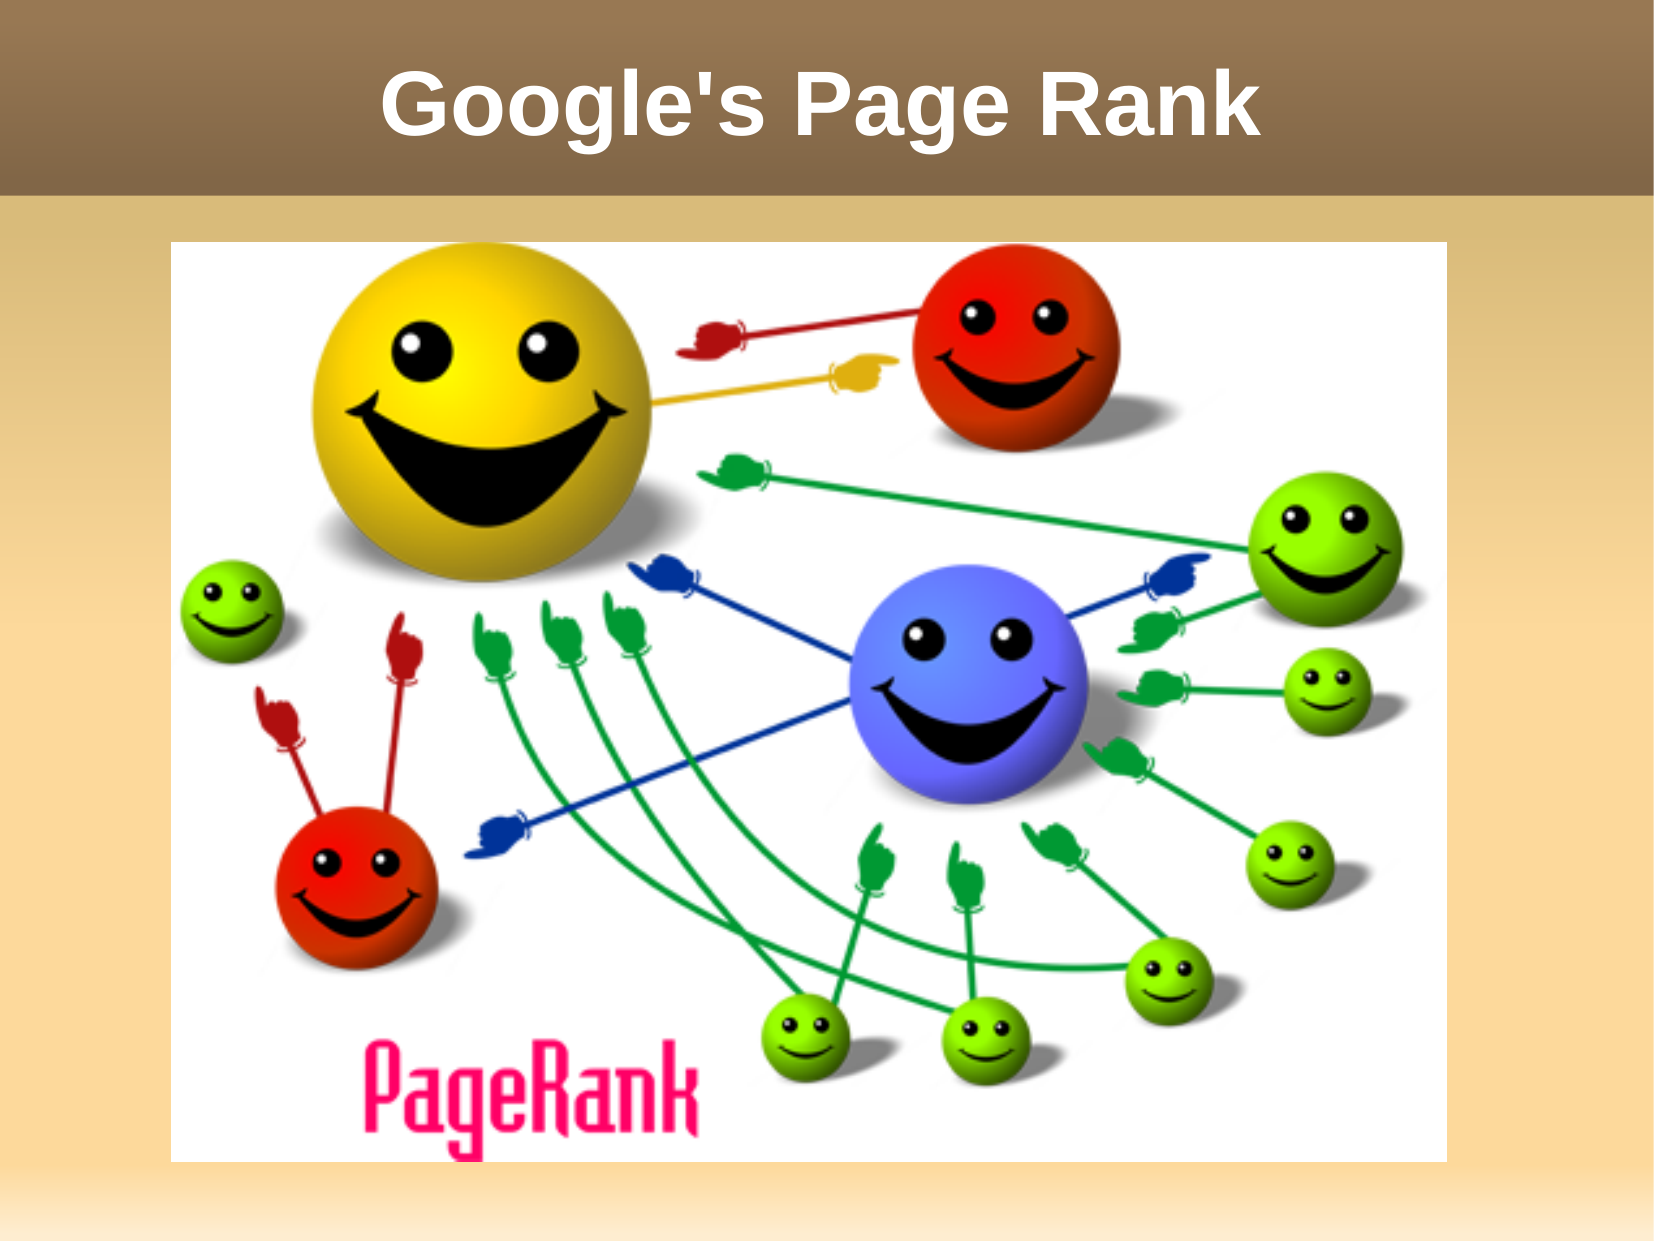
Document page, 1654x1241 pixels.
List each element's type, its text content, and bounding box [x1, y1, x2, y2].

picture [0, 0, 1654, 1241]
title Google's Page Rank [76, 7, 1565, 200]
